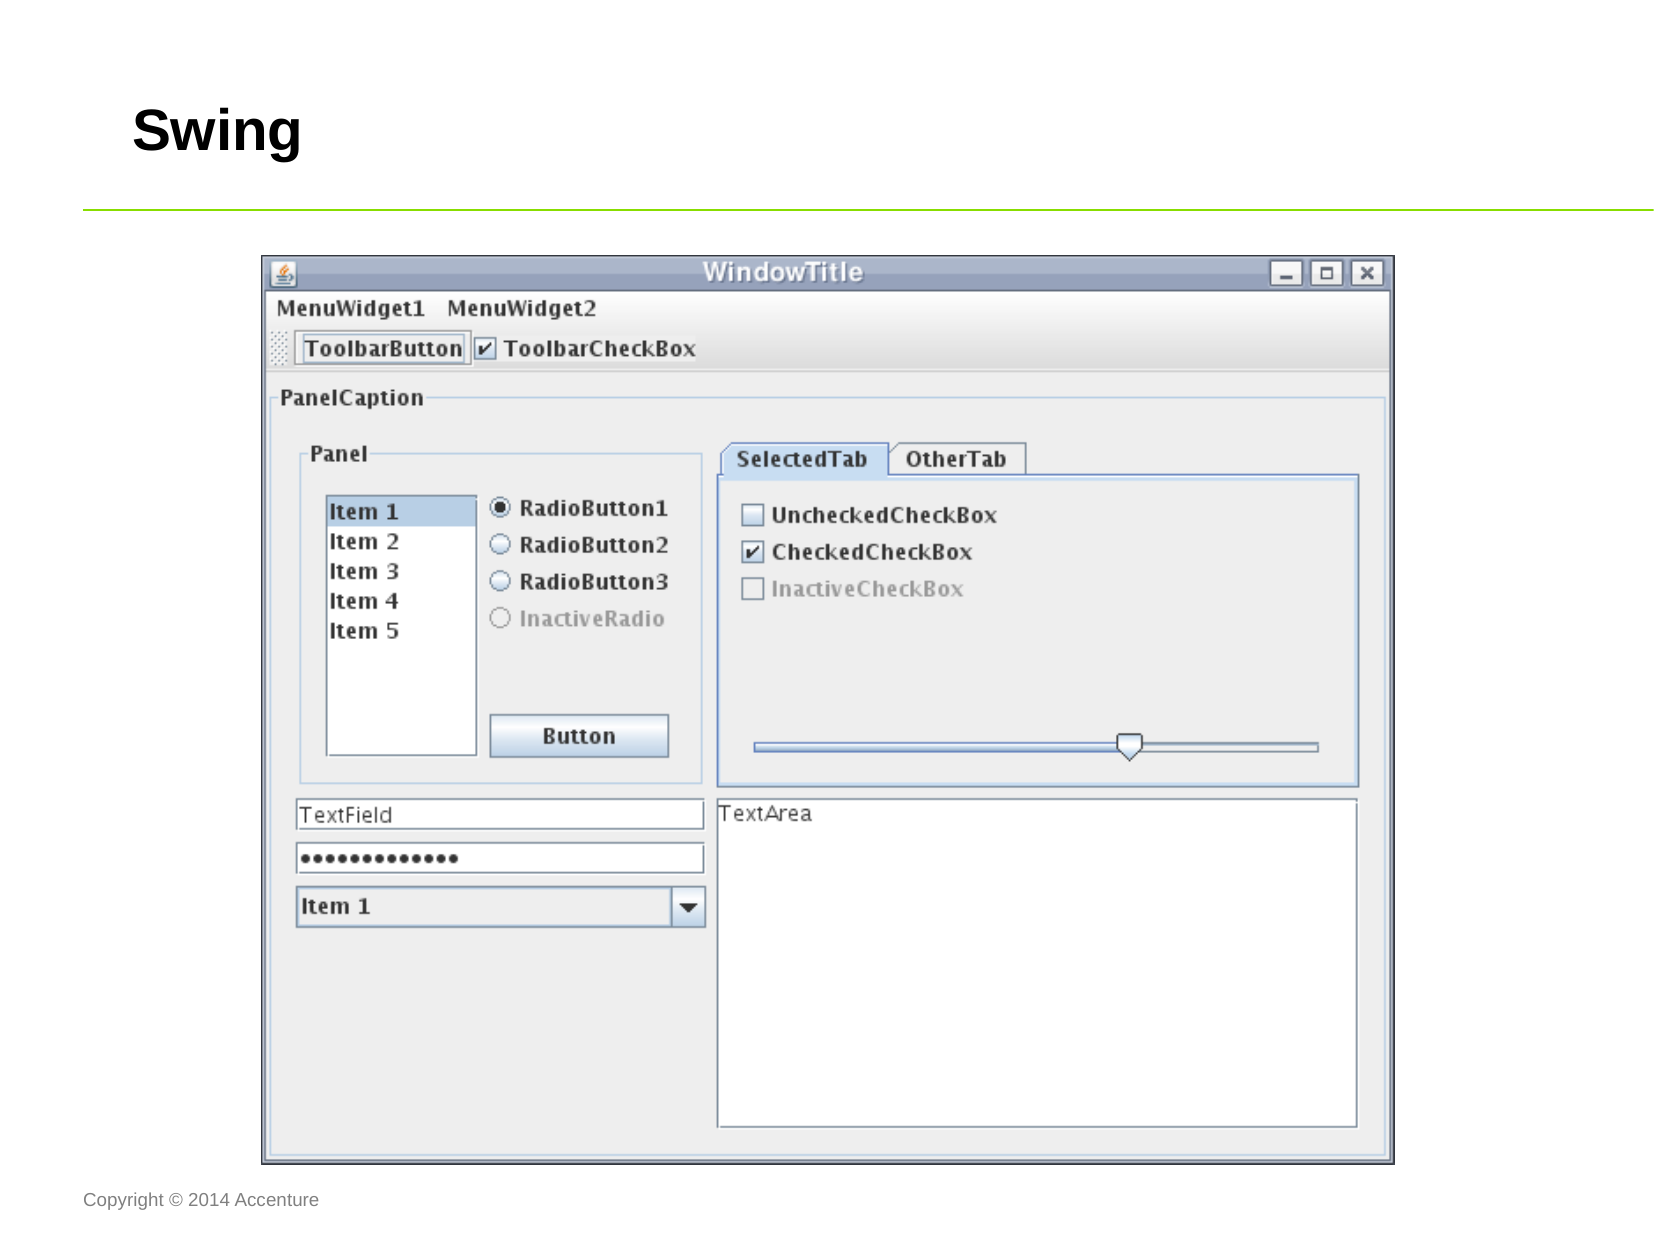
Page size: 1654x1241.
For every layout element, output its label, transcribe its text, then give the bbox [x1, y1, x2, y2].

title Swing [81, 56, 1654, 199]
picture [261, 255, 1396, 1166]
